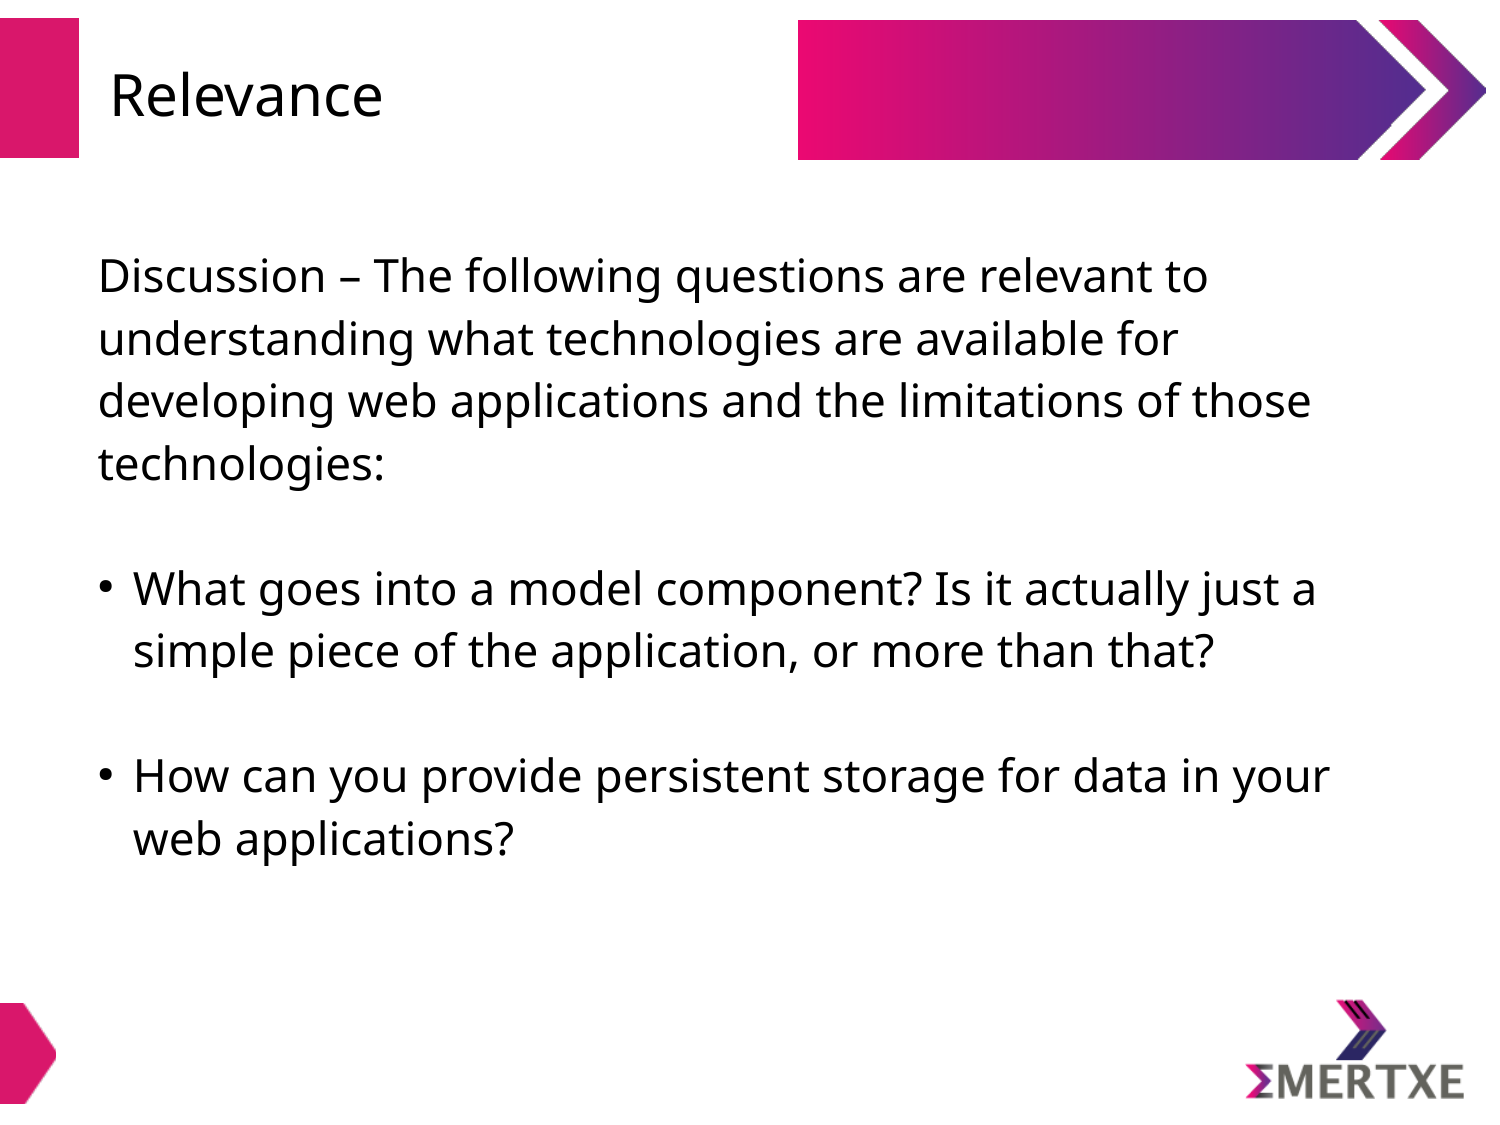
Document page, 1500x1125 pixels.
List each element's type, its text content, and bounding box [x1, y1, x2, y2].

text_box Relevance [94, 47, 733, 131]
picture [1245, 996, 1465, 1099]
text_box Discussion – The following questions are relevant to understanding what technologies are available for developing web applications and the limitations of those technologies: What goes into a model component? Is it actually just a simple piece of the application, or more than that? How can you provide persistent storage for data in your web applications? [82, 236, 1406, 787]
picture [798, 20, 1486, 160]
